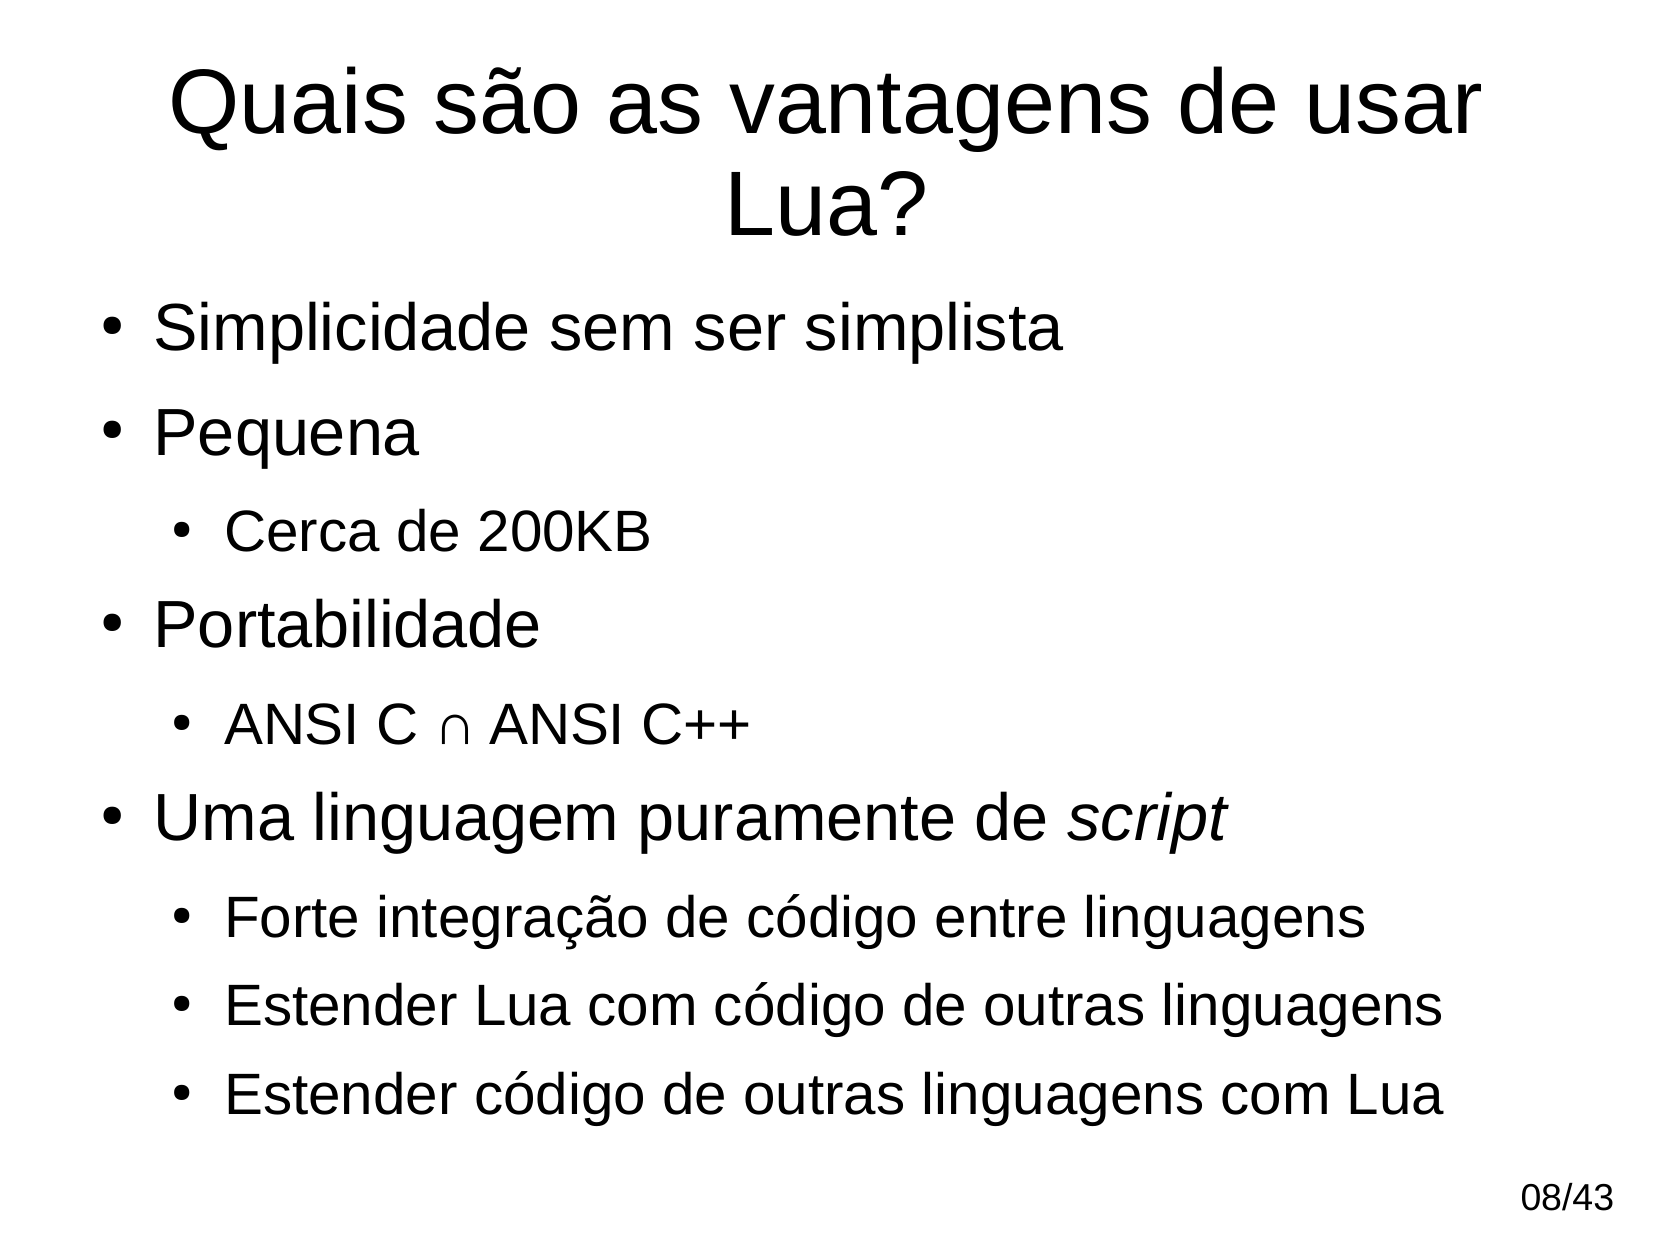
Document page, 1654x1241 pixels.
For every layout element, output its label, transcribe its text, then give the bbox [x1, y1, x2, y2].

title Quais são as vantagens de usar Lua? [82, 49, 1571, 257]
text_box 08/43 [1495, 1168, 1630, 1239]
list Simplicidade sem ser simplista Pequena Cerca de 200KB Portabilidade ANSI C ∩ ANSI C++ Uma linguagem puramente de script Forte integração de código entre linguagens Estender Lua com código de outras linguagens Estender código de outras linguagens com Lua [82, 290, 1571, 1126]
